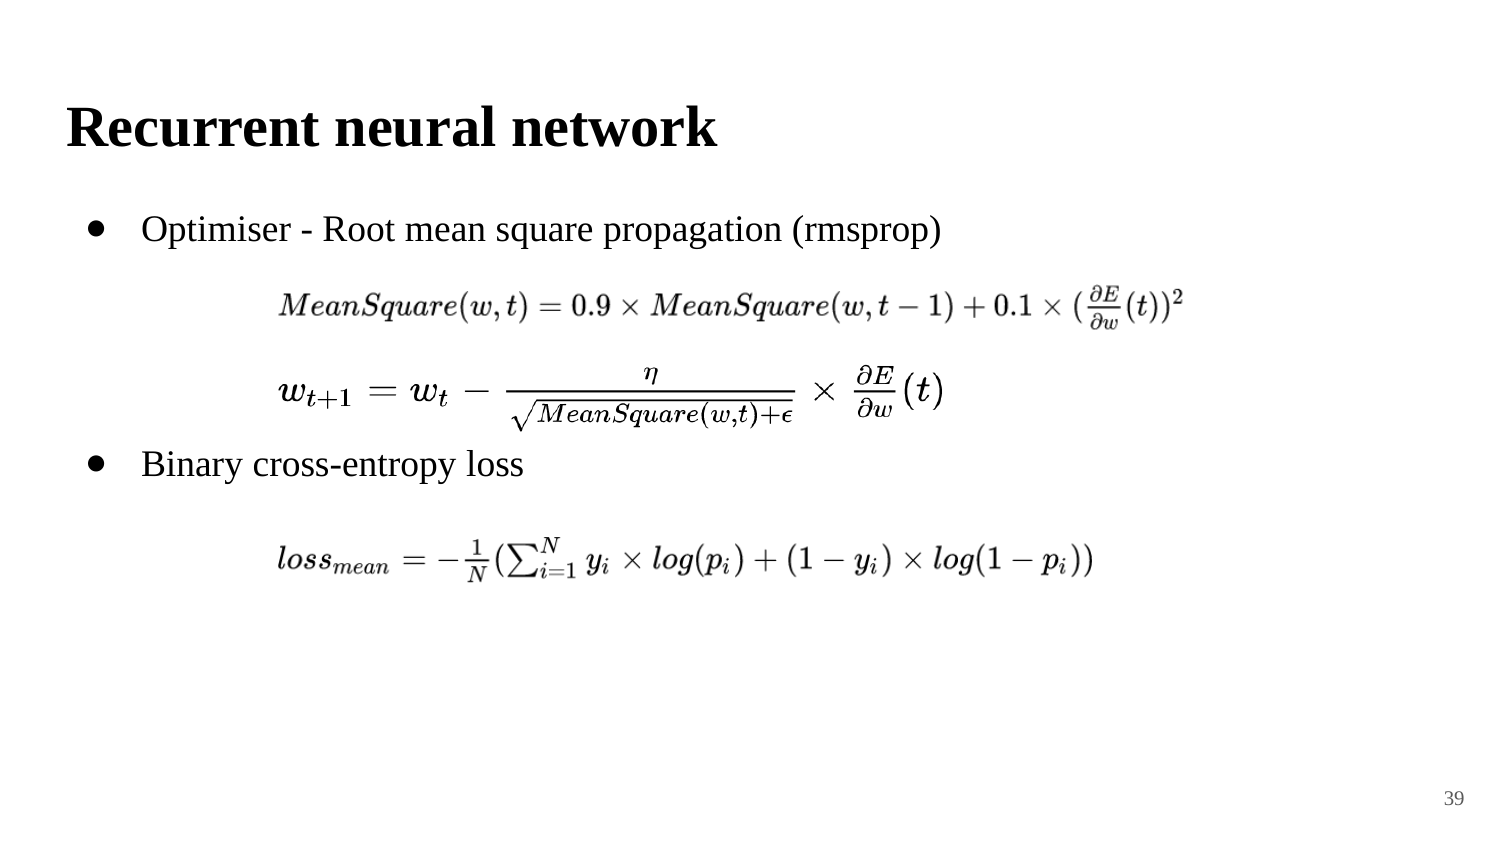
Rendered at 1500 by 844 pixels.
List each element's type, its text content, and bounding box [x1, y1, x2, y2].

title Recurrent neural network [51, 72, 1449, 167]
picture [277, 361, 946, 435]
picture [277, 282, 1187, 333]
list Optimiser - Root mean square propagation (rmsprop) Binary cross-entropy loss [51, 189, 1449, 750]
slide_number <number> [1389, 764, 1480, 830]
picture [277, 534, 1095, 586]
